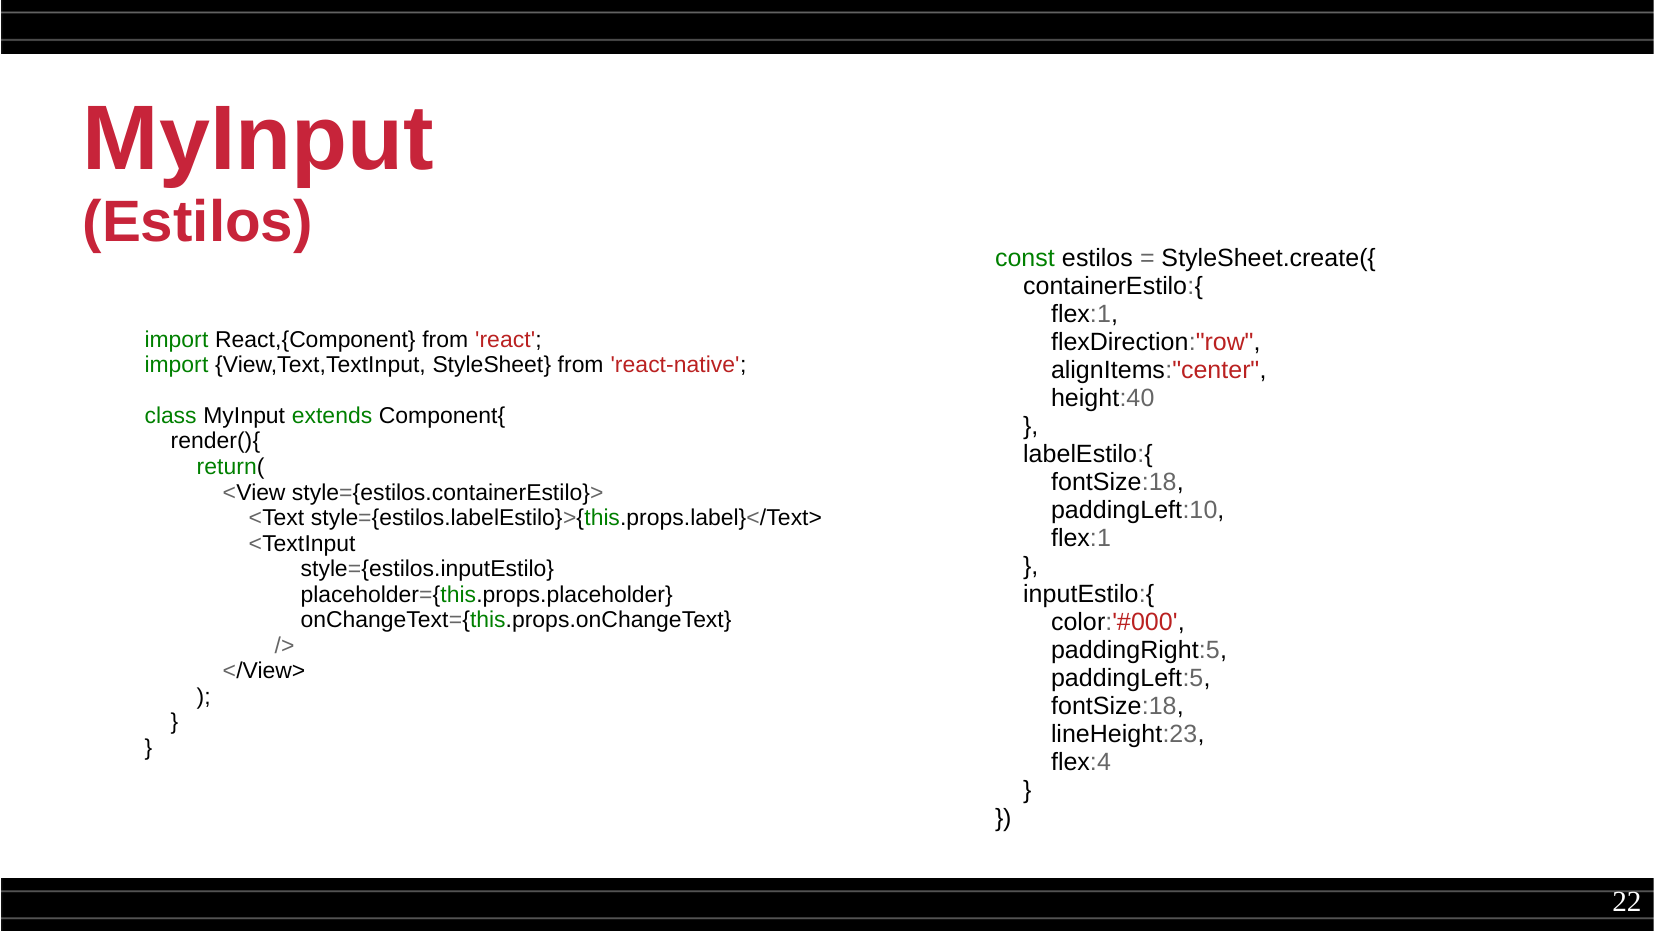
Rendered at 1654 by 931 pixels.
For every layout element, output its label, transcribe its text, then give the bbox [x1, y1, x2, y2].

text_box const estilos = StyleSheet.create({ containerEstilo:{ flex:1, flexDirection:"row", alignItems:"center", height:40 }, labelEstilo:{ fontSize:18, paddingLeft:10, flex:1 }, inputEstilo:{ color:'#000', paddingRight:5, paddingLeft:5, fontSize:18, lineHeight:23, flex:4 } }) [980, 236, 1548, 839]
picture [1, 0, 1654, 54]
text_box import React,{Component} from 'react'; import {View,Text,TextInput, StyleSheet} from 'react-native'; class MyInput extends Component{ render(){ return( <View style={estilos.containerEstilo}> <Text style={estilos.labelEstilo}>{this.props.label}</Text> <TextInput style={estilos.inputEstilo} placeholder={this.props.placeholder} onChangeText={this.props.onChangeText} /> </View> ); } } [129, 318, 863, 793]
picture [1, 878, 1654, 931]
title MyInput (Estilos) [82, 86, 1571, 255]
